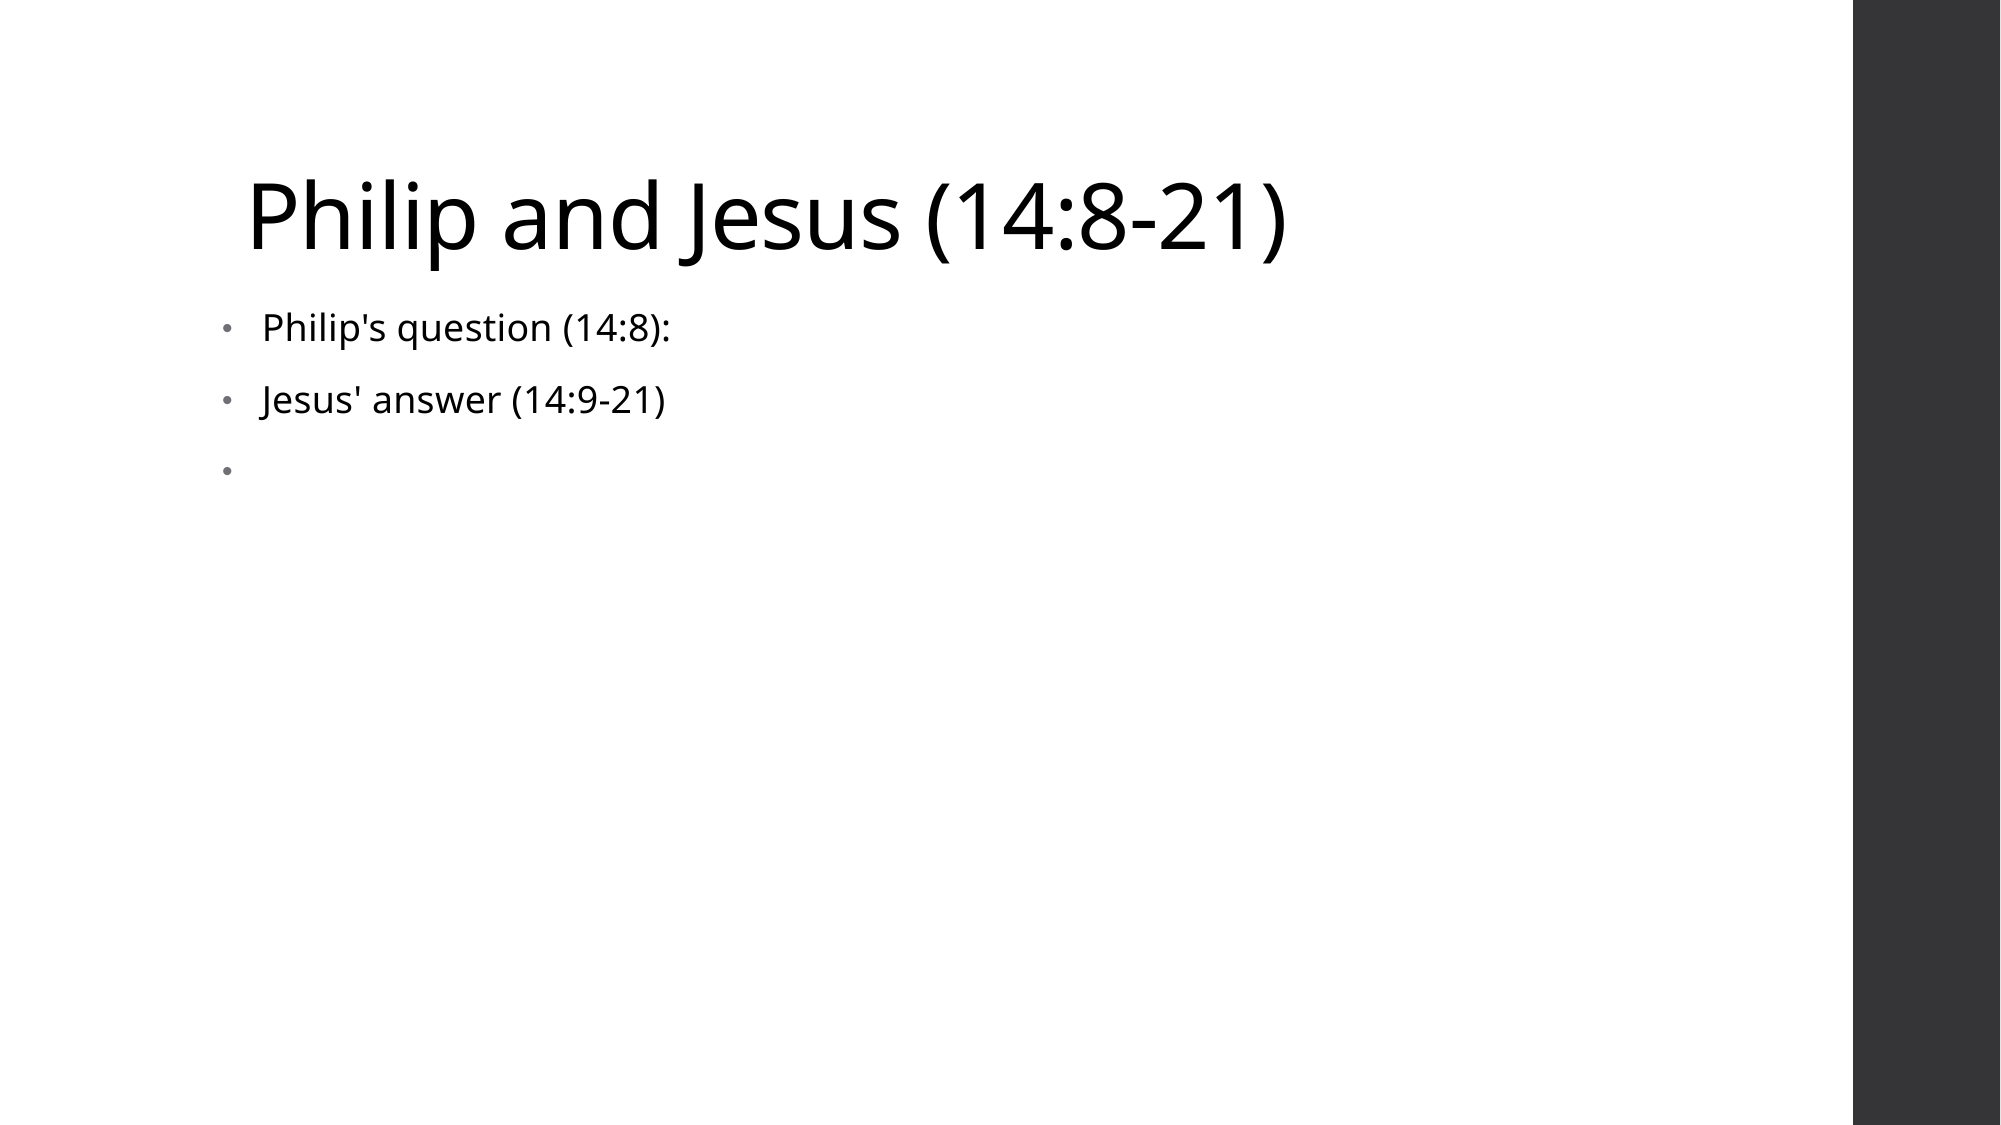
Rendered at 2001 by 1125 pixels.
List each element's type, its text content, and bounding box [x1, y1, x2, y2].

list Philip's question (14:8): Jesus' answer (14:9-21) [206, 299, 1617, 1014]
title Philip and Jesus (14:8-21) [206, 60, 1797, 278]
